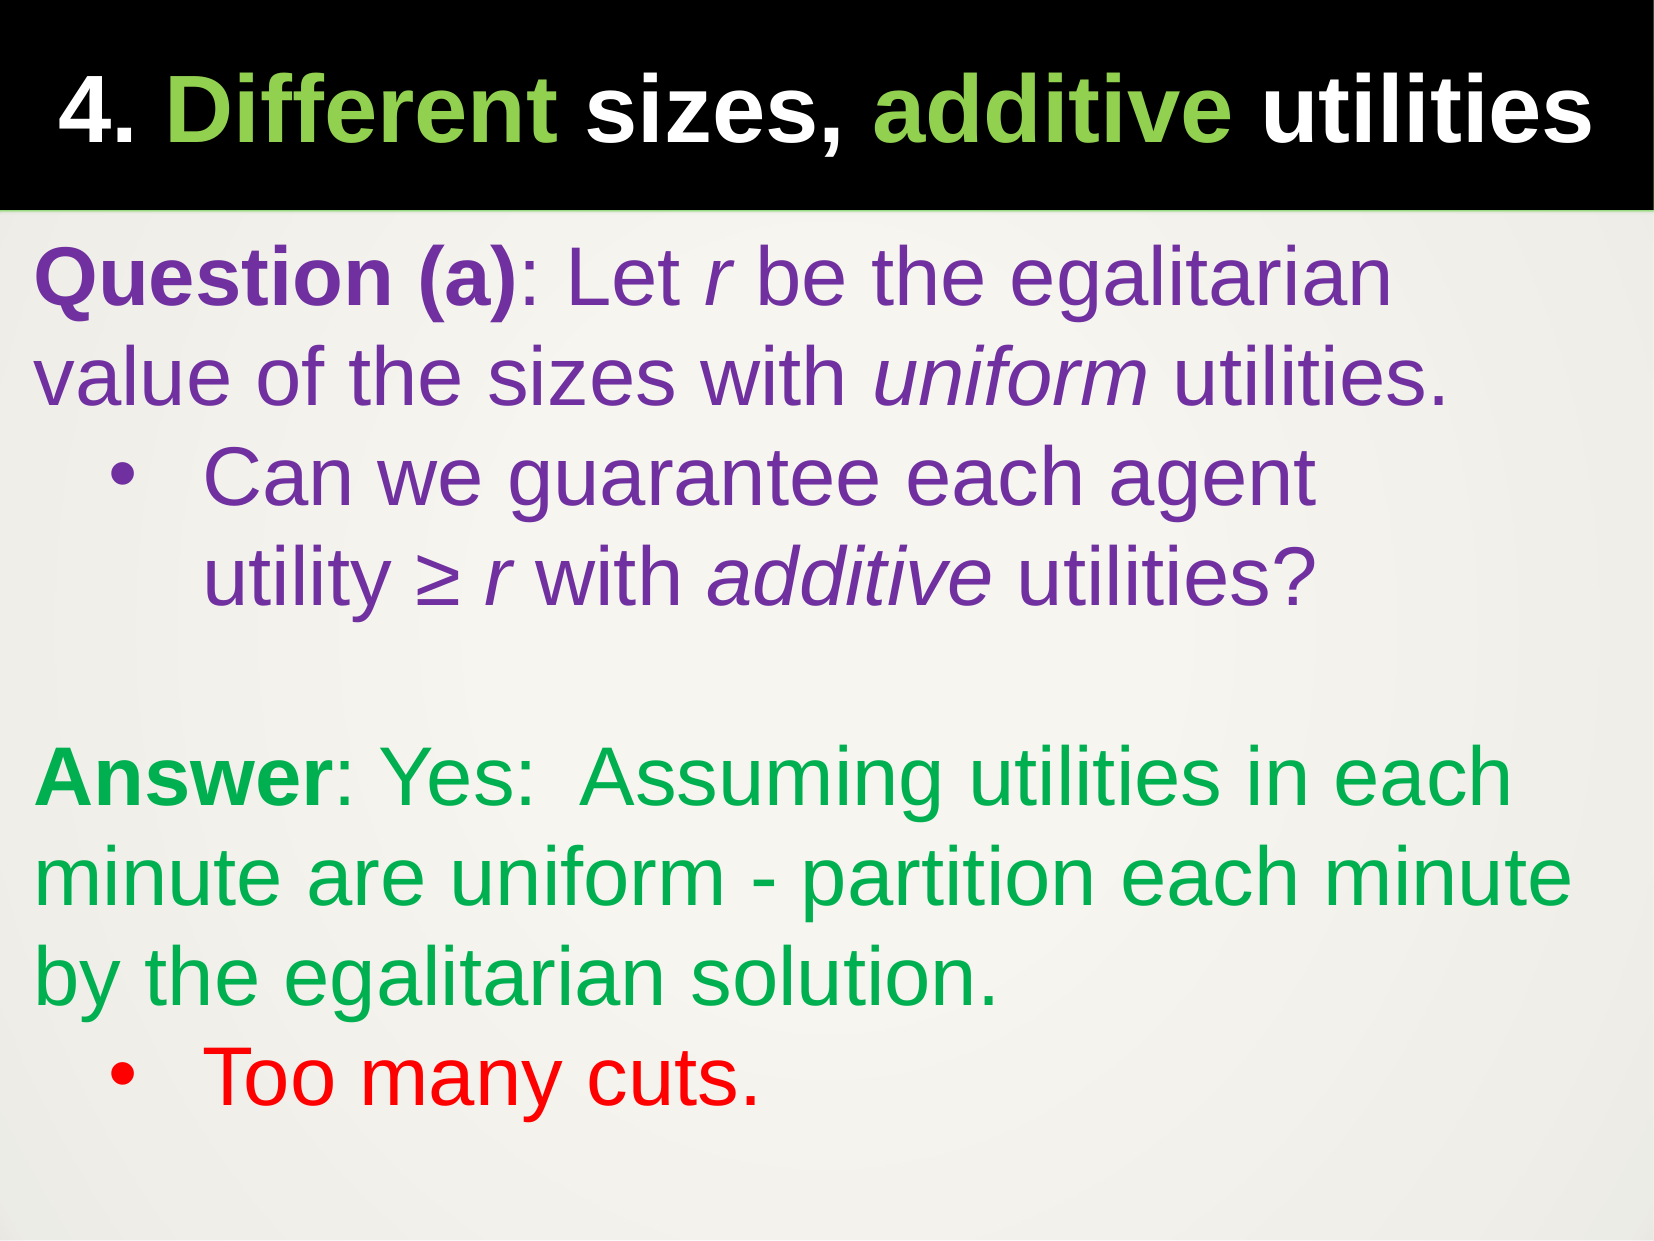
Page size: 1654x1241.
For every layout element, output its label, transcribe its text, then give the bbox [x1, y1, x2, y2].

text_box Question (a): Let r be the egalitarian value of the sizes with uniform utilities. Can we guarantee each agent utility ≥ r with additive utilities? Answer: Yes: Assuming utilities in each minute are uniform - partition each minute by the egalitarian solution. Too many cuts. [18, 215, 1628, 1130]
title 4. Different sizes, additive utilities [0, 8, 1654, 216]
